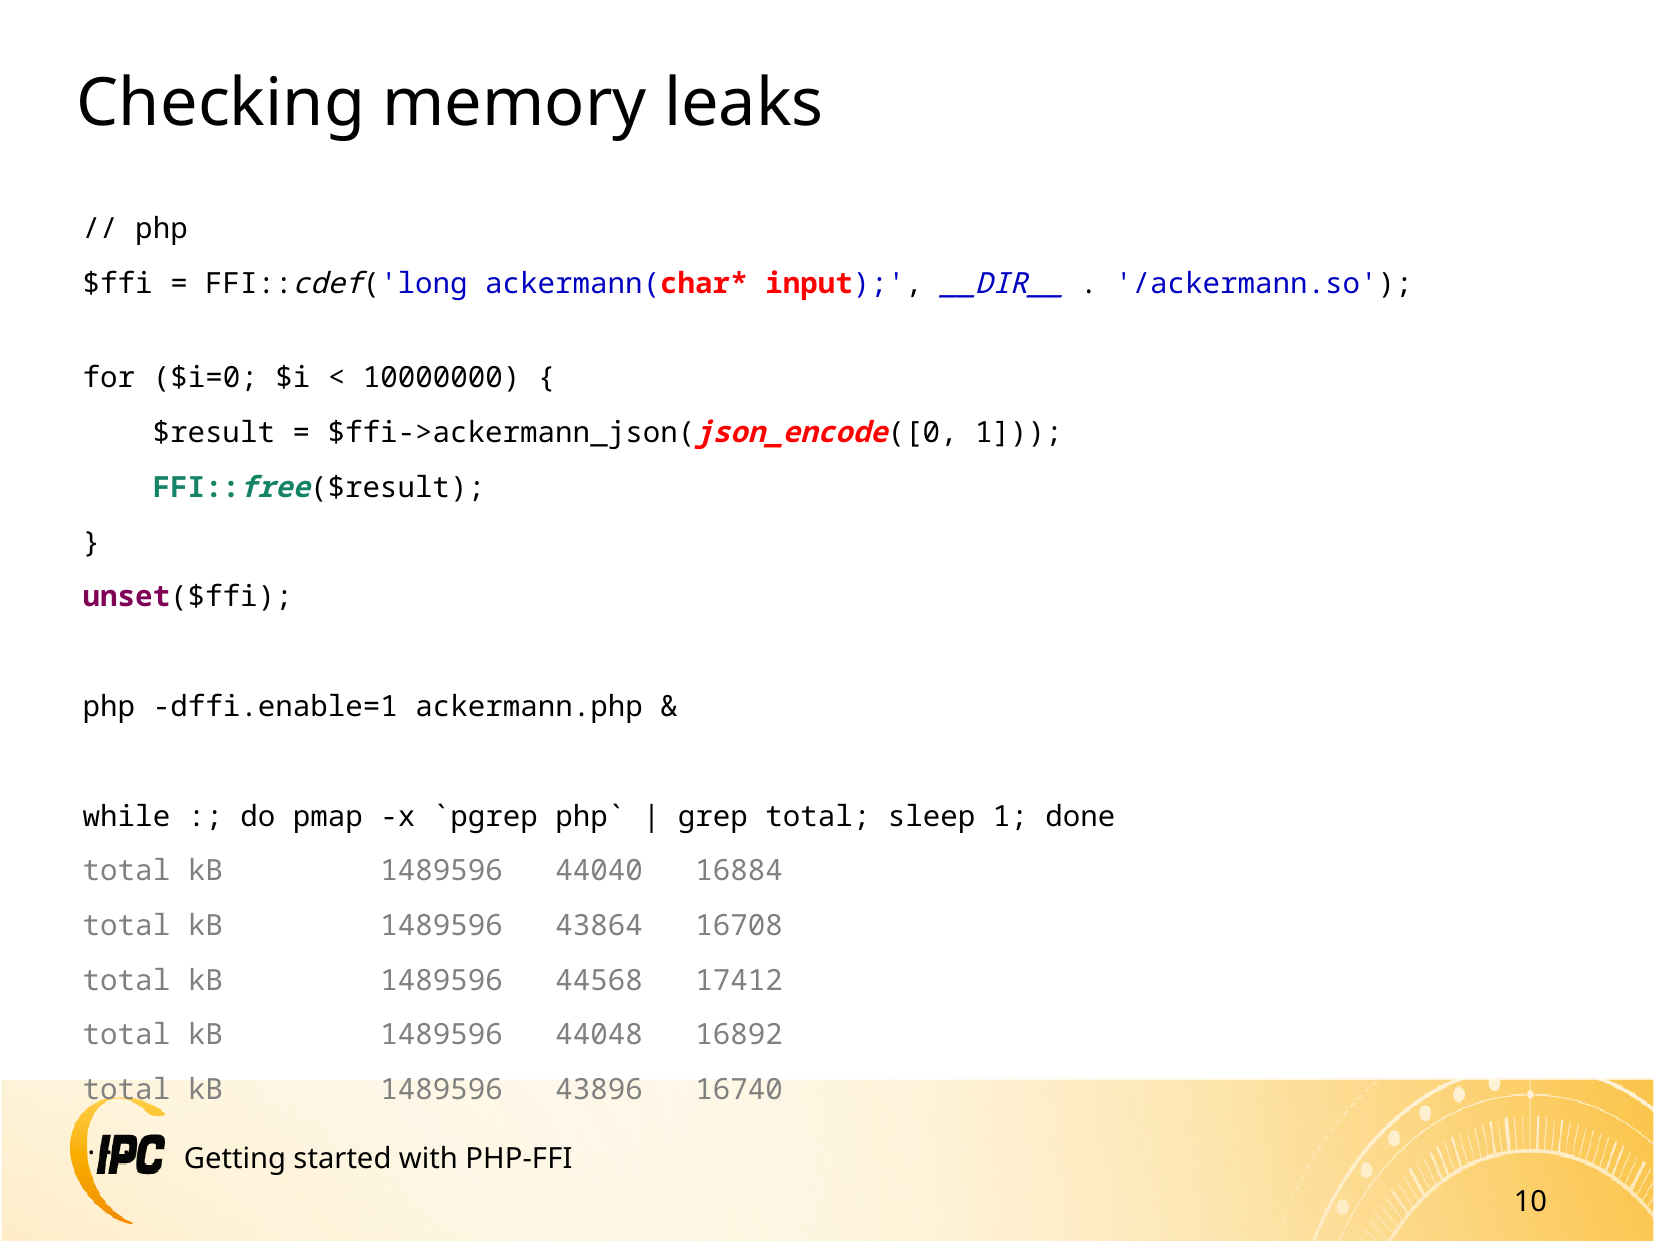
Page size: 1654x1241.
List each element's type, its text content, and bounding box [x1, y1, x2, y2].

list // php $ffi = FFI::cdef('long ackermann(char* input);', __DIR__ . '/ackermann.so'); for ($i=0; $i < 10000000) { $result = $ffi->ackermann_json(json_encode([0, 1])); FFI::free($result); } unset($ffi); php -dffi.enable=1 ackermann.php & while :; do pmap -x `pgrep php` | grep total; sleep 1; done total kB 1489596 44040 16884 total kB 1489596 43864 16708 total kB 1489596 44568 17412 total kB 1489596 44048 16892 total kB 1489596 43896 16740 ... [82, 207, 1571, 1099]
picture [0, 0, 1654, 1241]
title Checking memory leaks [17, 3, 1506, 196]
